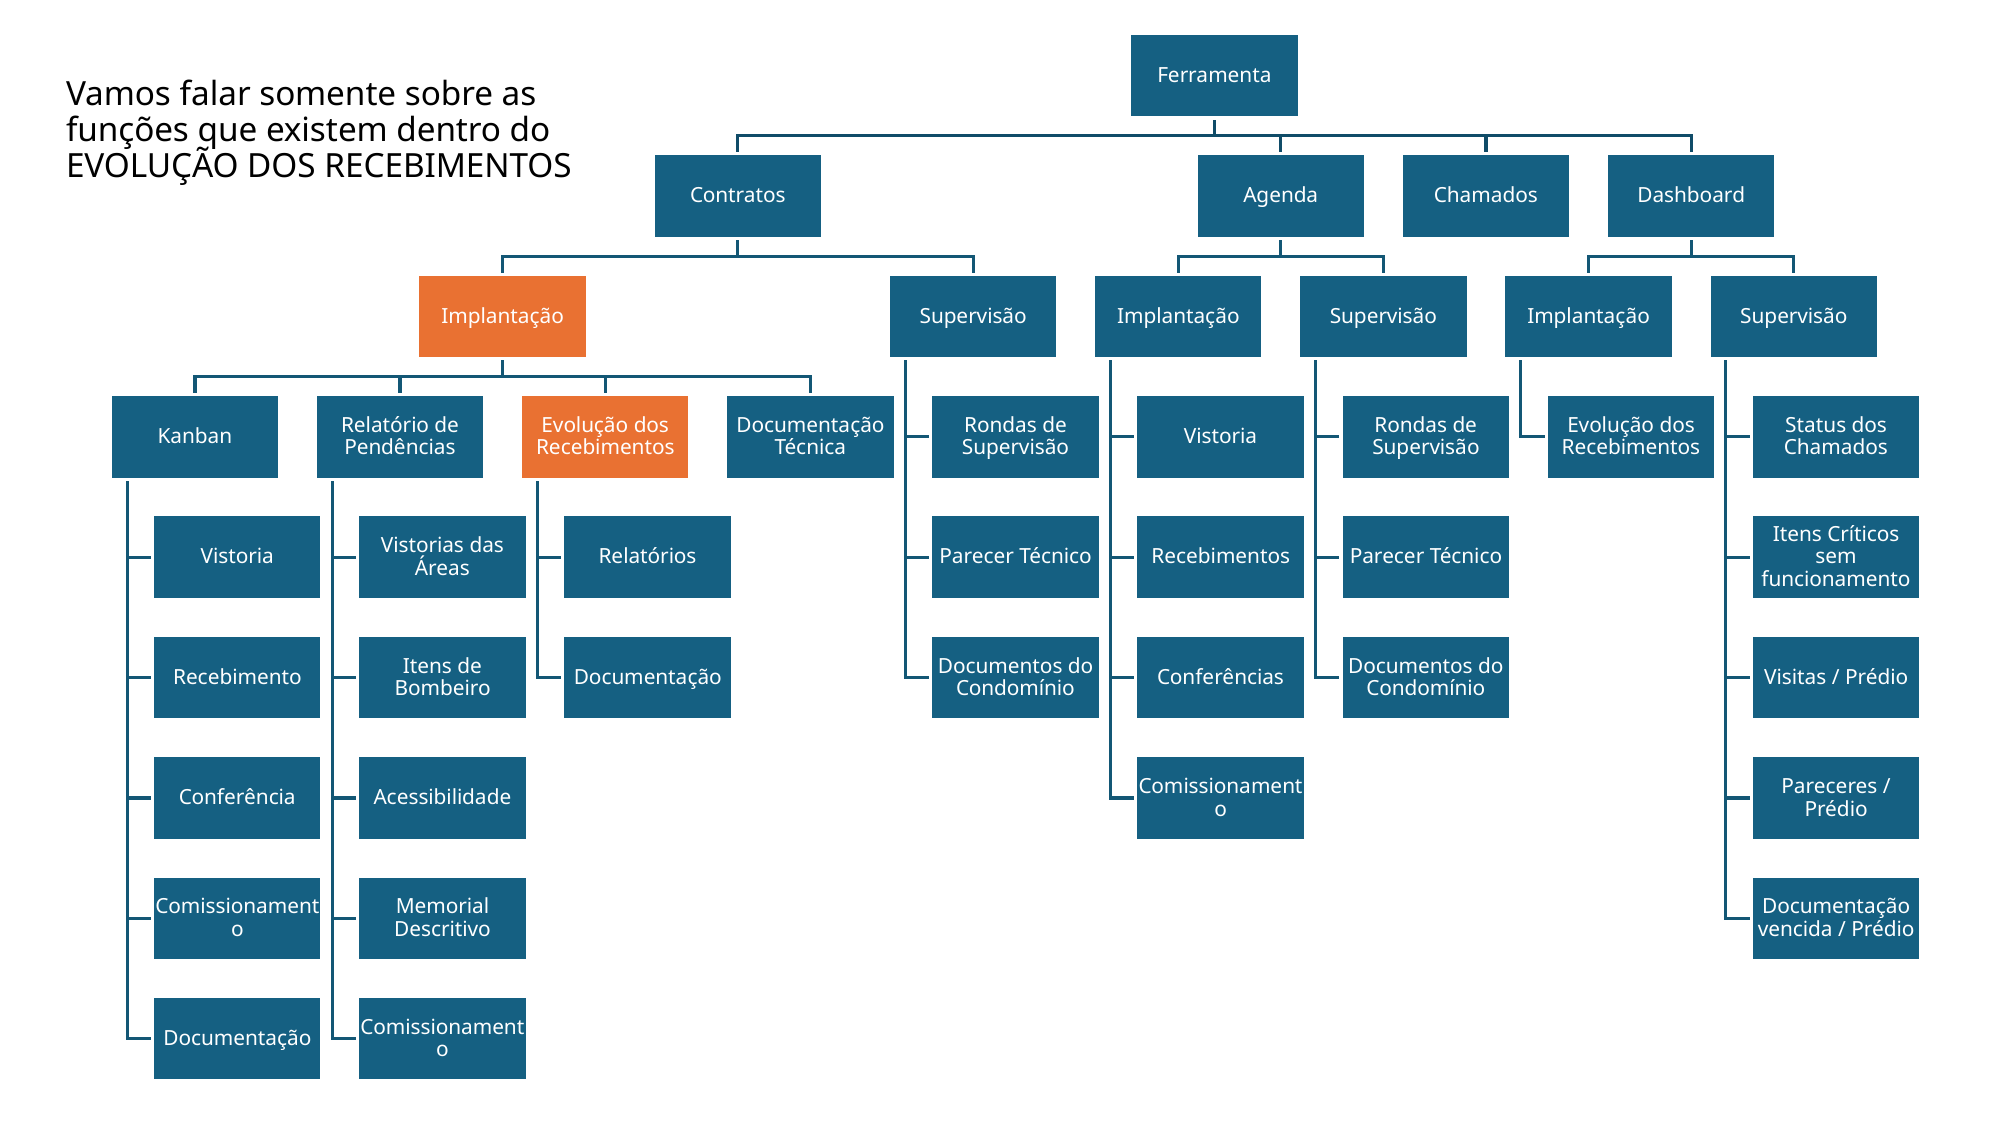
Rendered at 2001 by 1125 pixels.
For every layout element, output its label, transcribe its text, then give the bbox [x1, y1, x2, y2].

text_box Vistoria [1135, 394, 1306, 480]
text_box Kanban [110, 394, 280, 480]
text_box Comissionamento [357, 996, 528, 1082]
text_box Implantação [417, 274, 588, 359]
text_box Visitas / Prédio [1751, 635, 1921, 720]
text_box Rondas de Supervisão [930, 394, 1101, 480]
text_box Documentação Técnica [725, 394, 896, 480]
text_box Supervisão [888, 274, 1058, 359]
text_box Recebimentos [1135, 514, 1306, 600]
text_box Evolução dos Recebimentos [1546, 394, 1716, 480]
text_box Parecer Técnico [930, 514, 1101, 600]
text_box Agenda [1196, 153, 1366, 239]
text_box Documentação vencida / Prédio [1751, 875, 1921, 961]
text_box Parecer Técnico [1341, 514, 1511, 600]
text_box Pareceres / Prédio [1751, 755, 1921, 841]
text_box Itens de Bombeiro [357, 635, 528, 720]
text_box Itens Críticos sem funcionamento [1751, 514, 1921, 600]
text_box Documentação [152, 996, 323, 1082]
text_box Documentação [562, 635, 733, 720]
text_box Chamados [1401, 153, 1571, 239]
text_box Dashboard [1606, 153, 1776, 239]
text_box Vamos falar somente sobre as funções que existem dentro do EVOLUÇÃO DOS RECEBIMENTOS [51, 43, 594, 218]
text_box Documentos do Condomínio [930, 635, 1101, 720]
text_box Supervisão [1708, 274, 1879, 359]
text_box Recebimento [152, 635, 323, 720]
text_box Vistorias das Áreas [357, 514, 528, 600]
text_box Evolução dos Recebimentos [520, 394, 690, 480]
text_box Relatório de Pendências [315, 394, 485, 480]
text_box Acessibilidade [357, 755, 528, 841]
text_box Implantação [1503, 274, 1674, 359]
text_box Supervisão [1298, 274, 1469, 359]
text_box Comissionamento [152, 875, 323, 961]
text_box Vistoria [152, 514, 323, 600]
text_box Status dos Chamados [1751, 394, 1921, 480]
text_box Conferência [152, 755, 323, 841]
text_box Implantação [1093, 274, 1263, 359]
text_box Conferências [1135, 635, 1306, 720]
text_box Rondas de Supervisão [1341, 394, 1511, 480]
text_box Memorial Descritivo [357, 875, 528, 961]
text_box Ferramenta [1129, 33, 1300, 119]
text_box Documentos do Condomínio [1341, 635, 1511, 720]
text_box Contratos [653, 153, 823, 239]
text_box Comissionamento [1135, 755, 1306, 841]
text_box Relatórios [562, 514, 733, 600]
